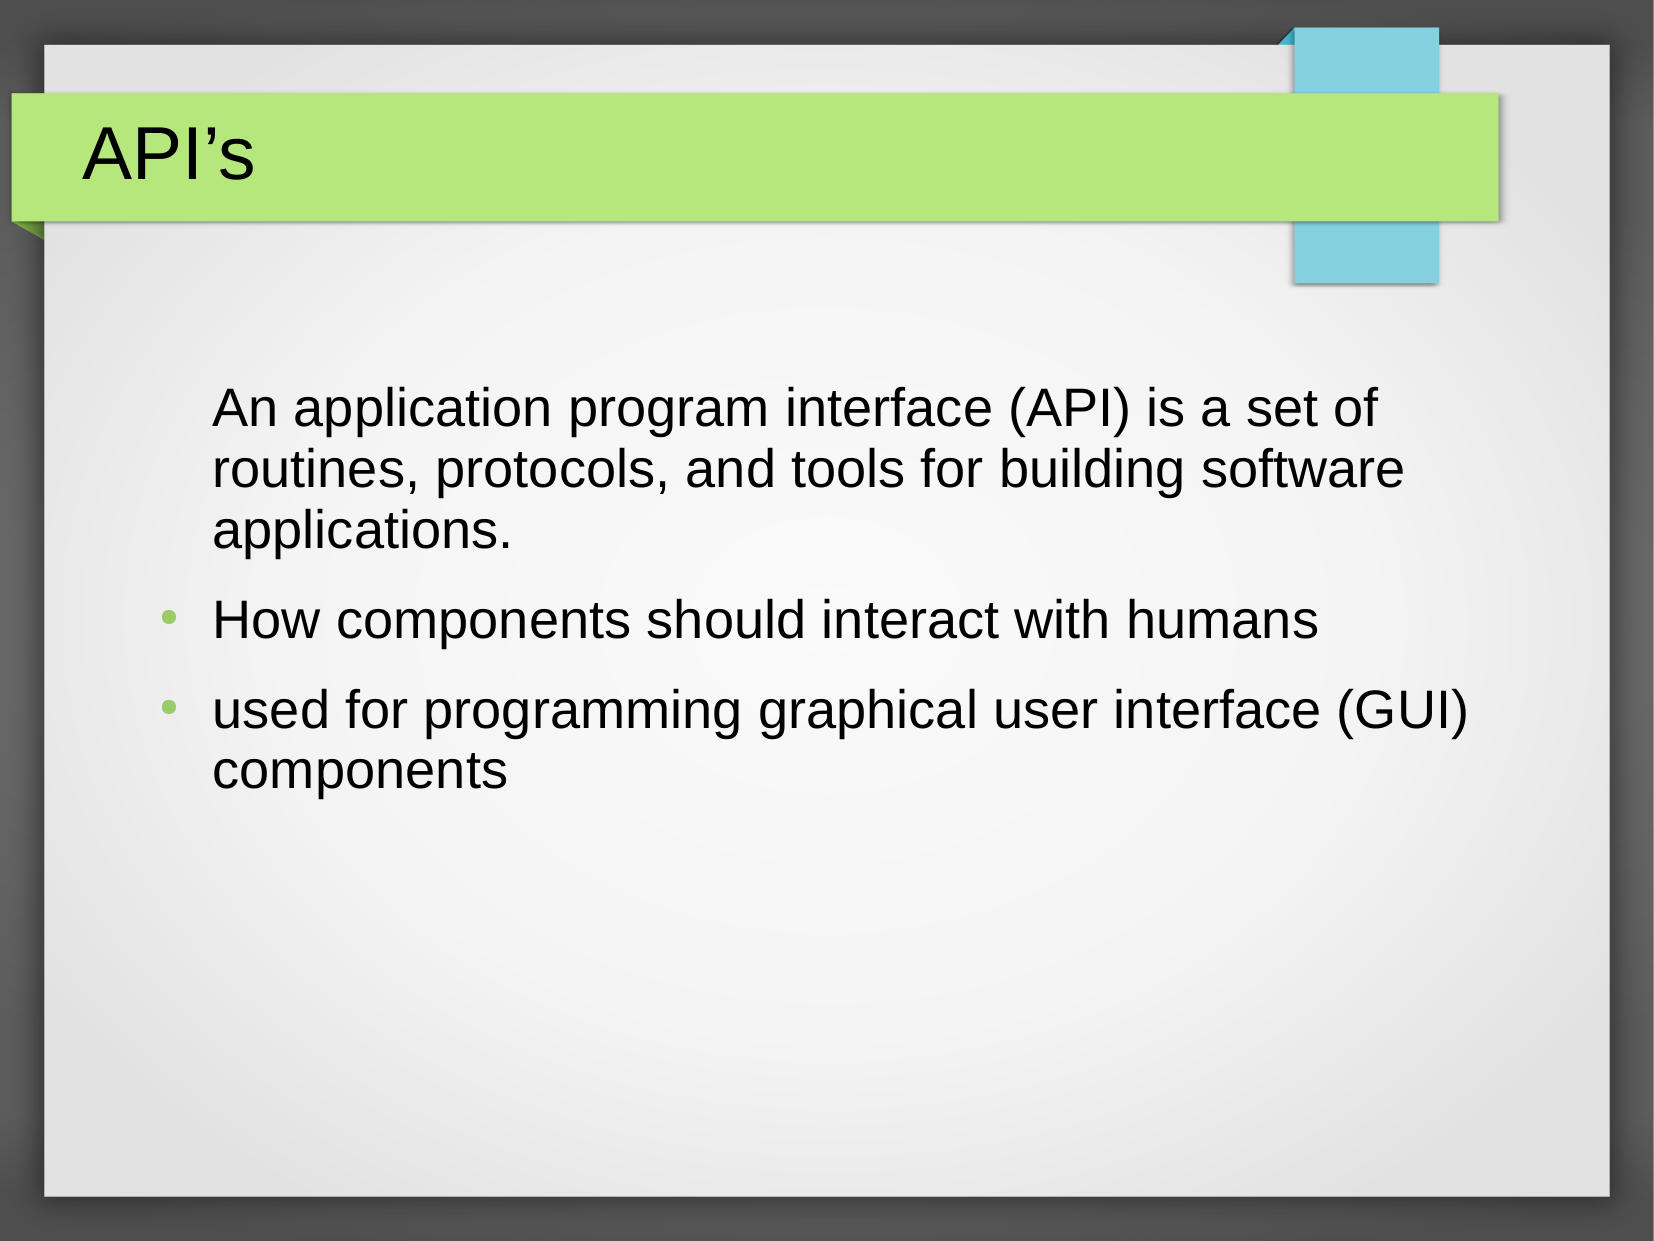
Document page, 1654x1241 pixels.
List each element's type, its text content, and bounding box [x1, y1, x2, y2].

title API’s [82, 94, 1264, 213]
list An application program interface (API) is a set of routines, protocols, and tools for building software applications. How components should interact with humans used for programming graphical user interface (GUI) components [141, 377, 1512, 1099]
picture [0, 0, 1654, 1241]
